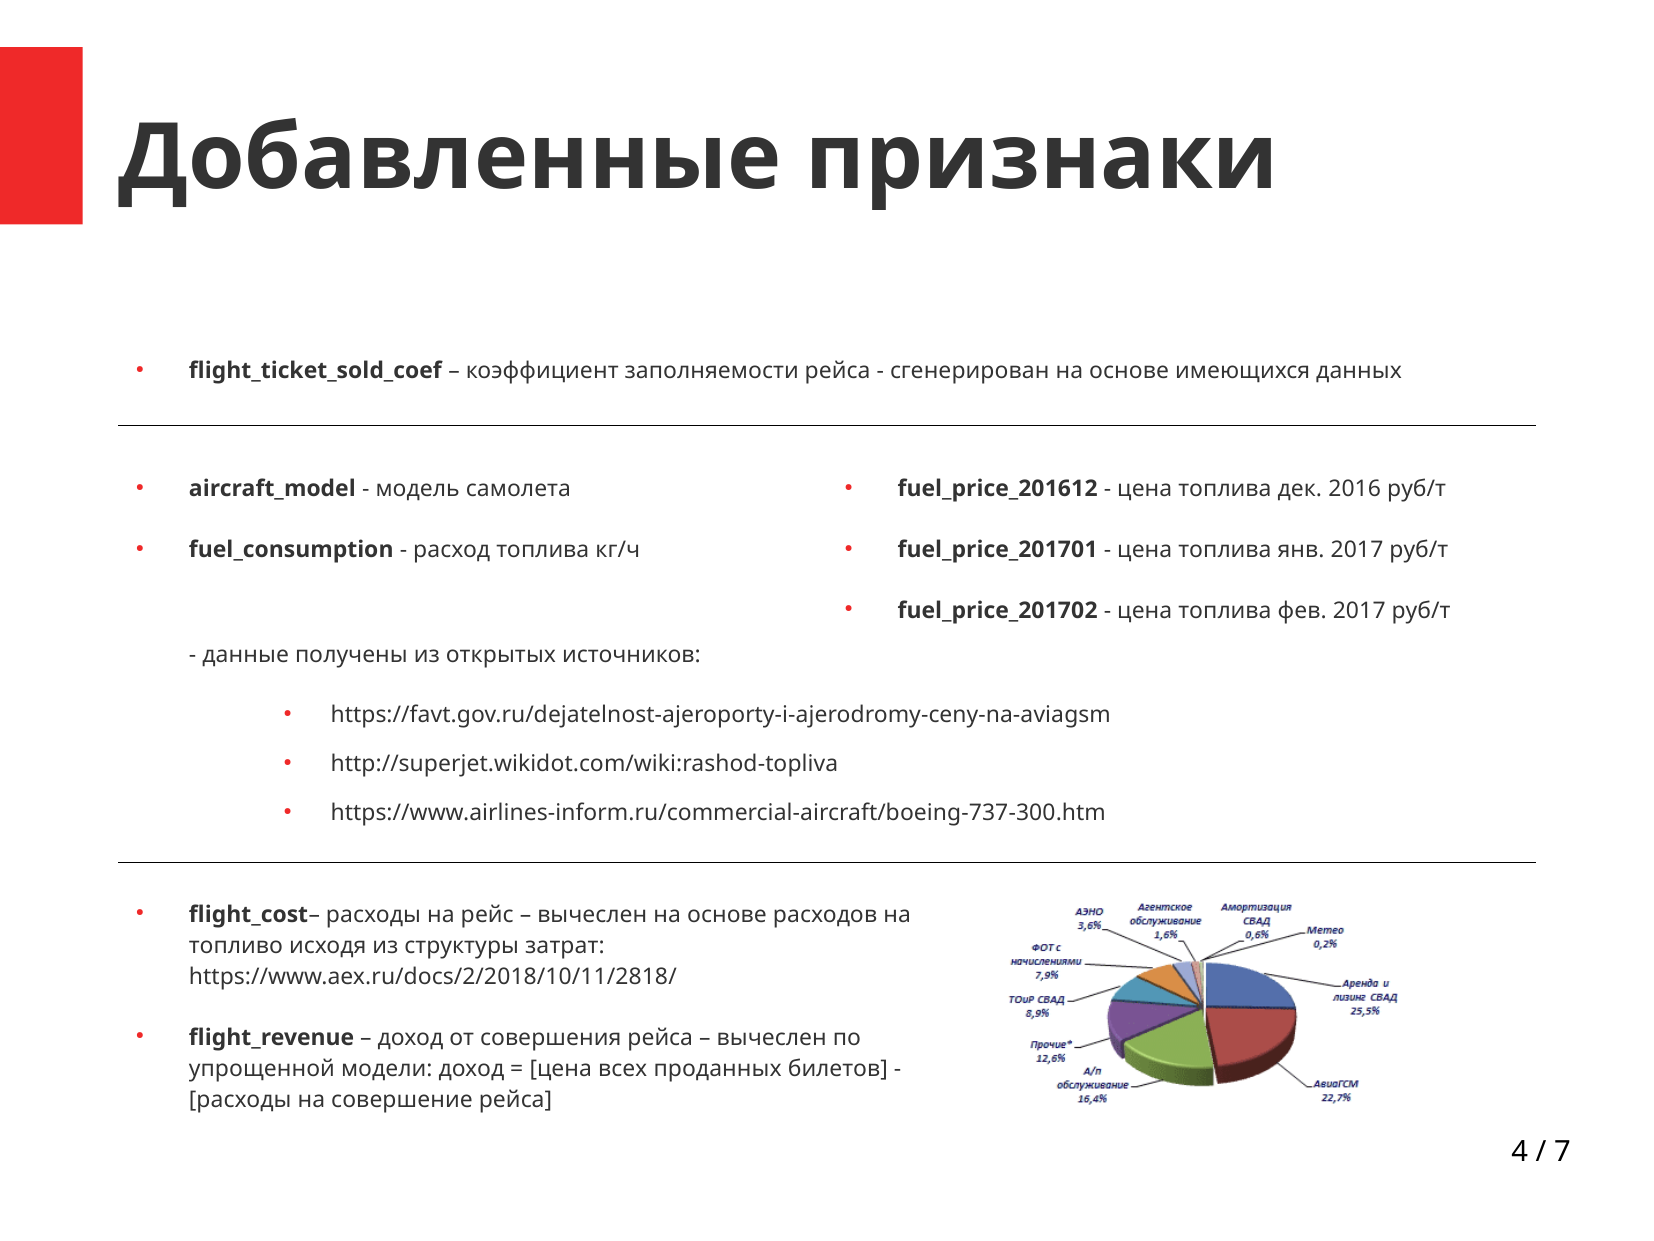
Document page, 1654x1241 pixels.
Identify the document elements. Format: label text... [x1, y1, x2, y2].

list flight_ticket_sold_coef – коэффициент заполняемости рейса - сгенерирован на основе имеющихся данных [118, 354, 1536, 402]
title Добавленные признаки [118, 49, 1571, 257]
list fuel_price_201612 - цена топлива дек. 2016 руб/т fuel_price_201701 - цена топлива янв. 2017 руб/т fuel_price_201702 - цена топлива фев. 2017 руб/т [826, 472, 1536, 637]
list flight_cost– расходы на рейс – вычеслен на основе расходов на топливо исходя из структуры затрат: https://www.aex.ru/docs/2/2018/10/11/2818/ flight_revenue – доход от совершения рейса – вычеслен по упрощенной модели: доход = [цена всех проданных билетов] - [расходы на совершение рейса] [118, 897, 969, 1111]
list aircraft_model - модель самолета fuel_consumption - расход топлива кг/ч [118, 472, 826, 637]
list - данные получены из открытых источников: https://favt.gov.ru/dejatelnost-ajeroporty-i-ajerodromy-ceny-na-aviagsm http://superjet.wikidot.com/wiki:rashod-topliva https://www.airlines-inform.ru/commercial-aircraft/boeing-737-300.htm [118, 637, 1536, 851]
picture [1005, 891, 1406, 1114]
